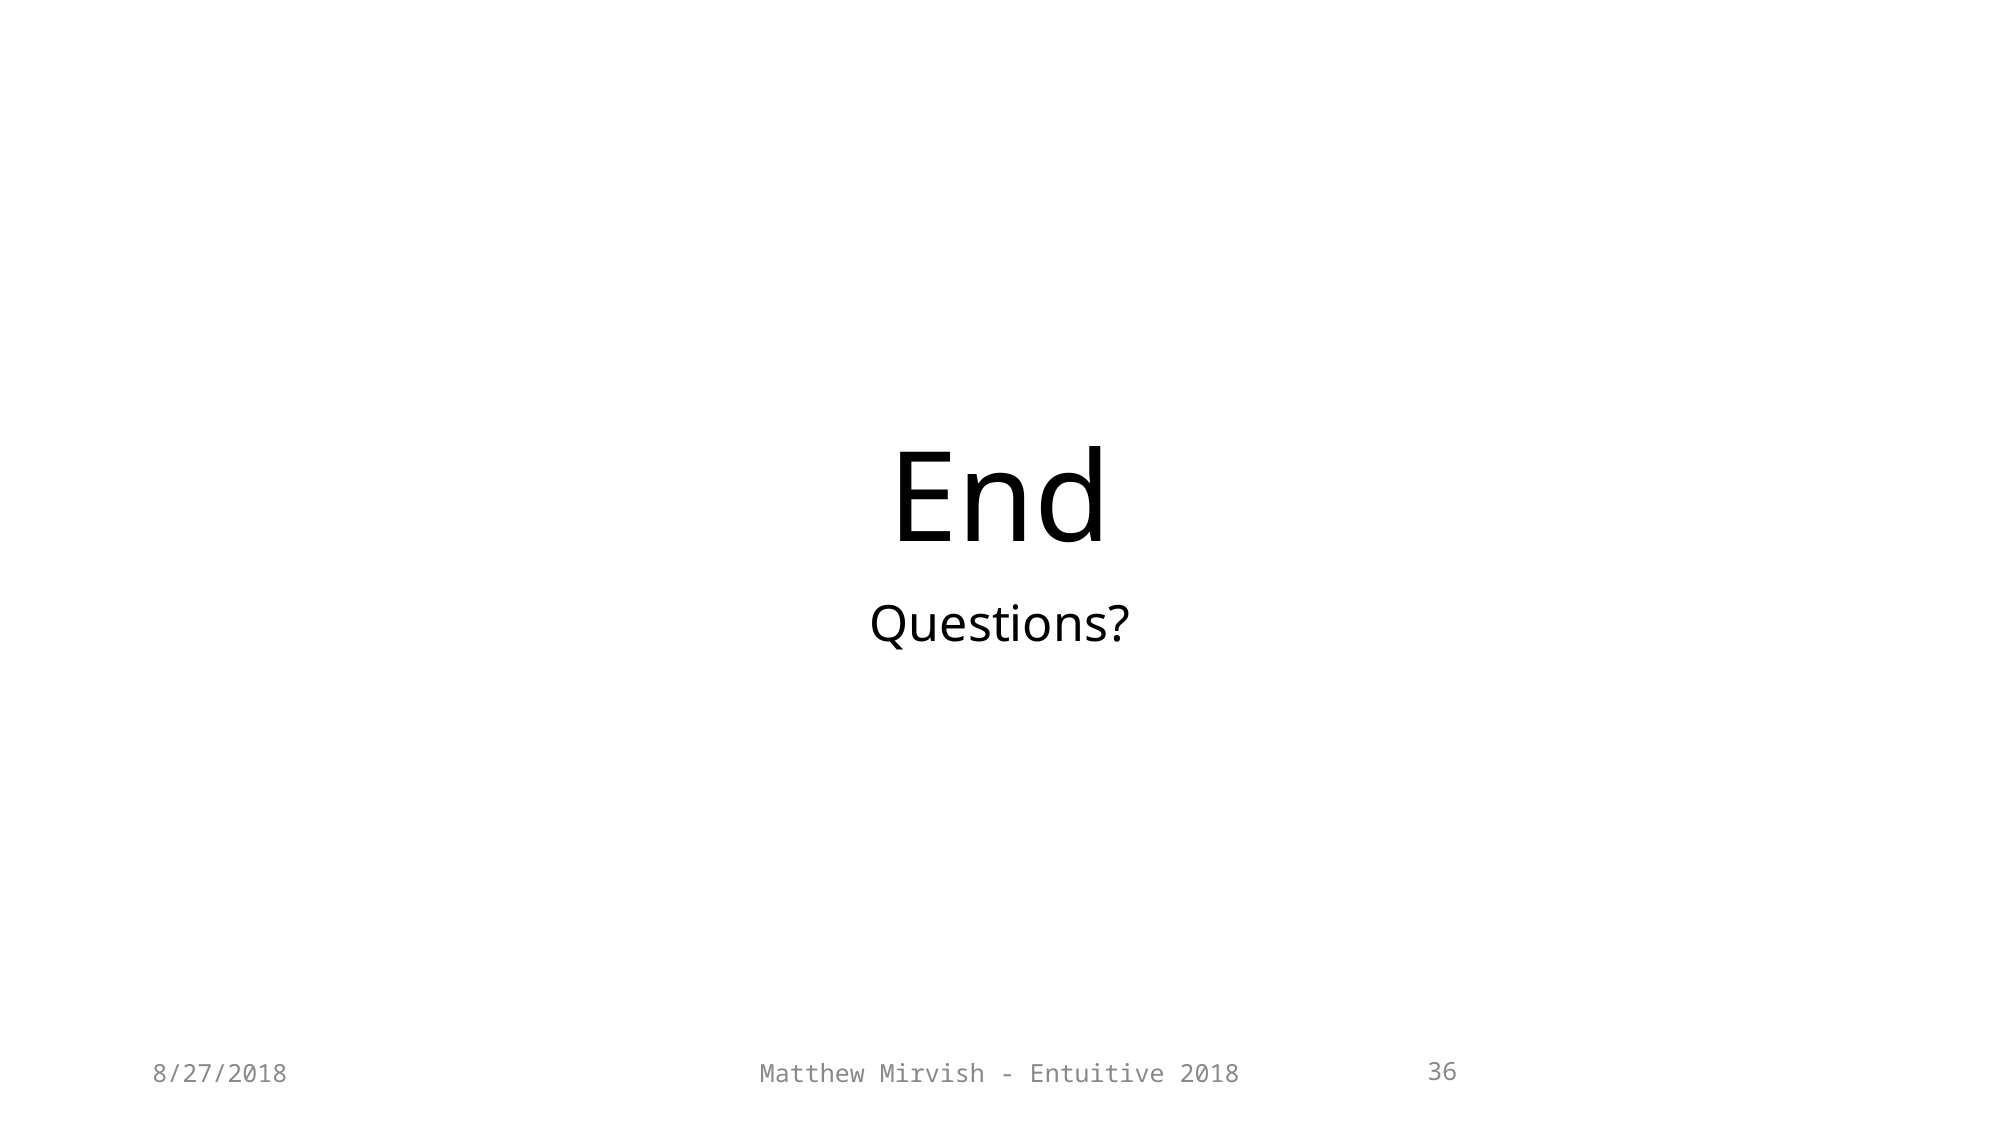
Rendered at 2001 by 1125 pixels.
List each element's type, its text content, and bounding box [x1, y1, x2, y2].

text_box 36 [1412, 1042, 1863, 1103]
title End [249, 184, 1750, 576]
subtitle Questions? [249, 590, 1750, 863]
text_box Matthew Mirvish - Entuitive 2018 [662, 1042, 1338, 1103]
text_box 8/27/2018 [137, 1042, 588, 1103]
